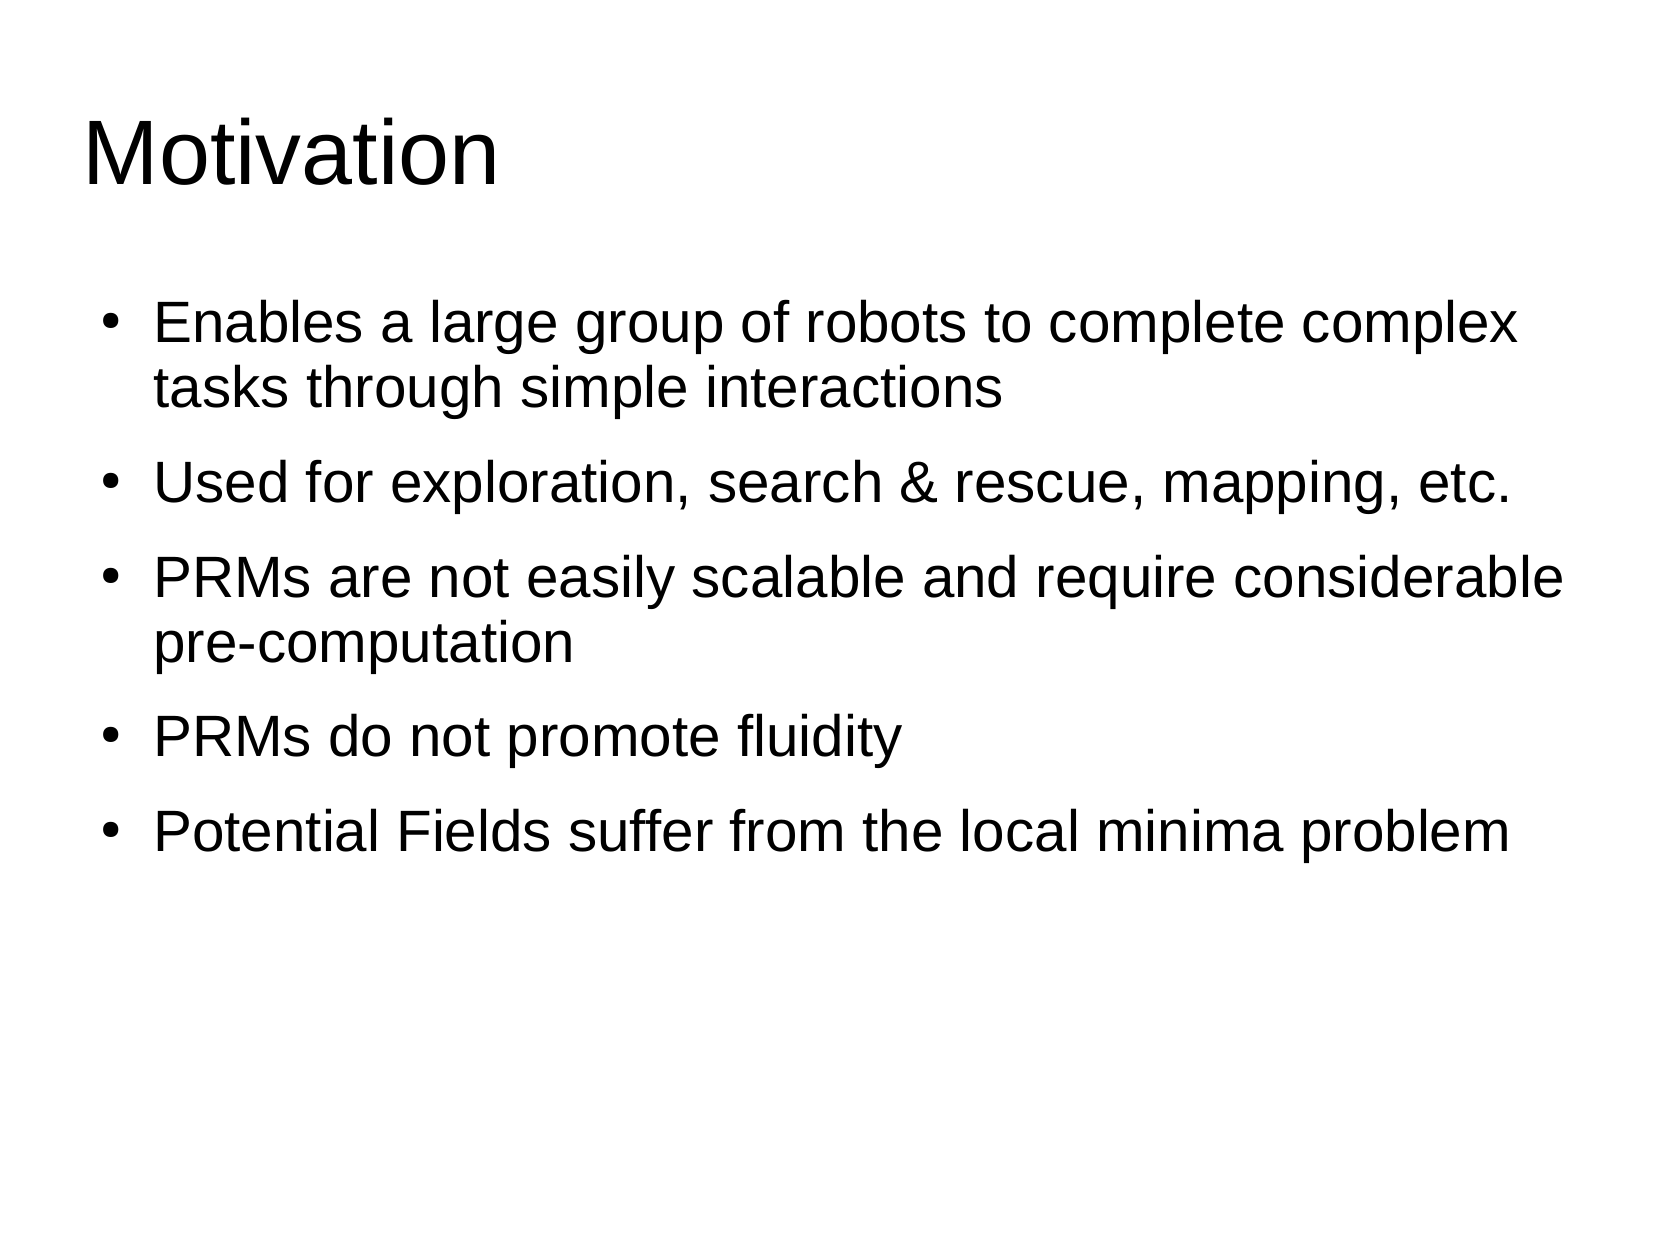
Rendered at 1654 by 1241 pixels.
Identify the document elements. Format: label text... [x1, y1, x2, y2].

title Motivation [82, 49, 1571, 257]
list Enables a large group of robots to complete complex tasks through simple interactions Used for exploration, search & rescue, mapping, etc. PRMs are not easily scalable and require considerable pre-computation PRMs do not promote fluidity Potential Fields suffer from the local minima problem [82, 290, 1571, 1141]
